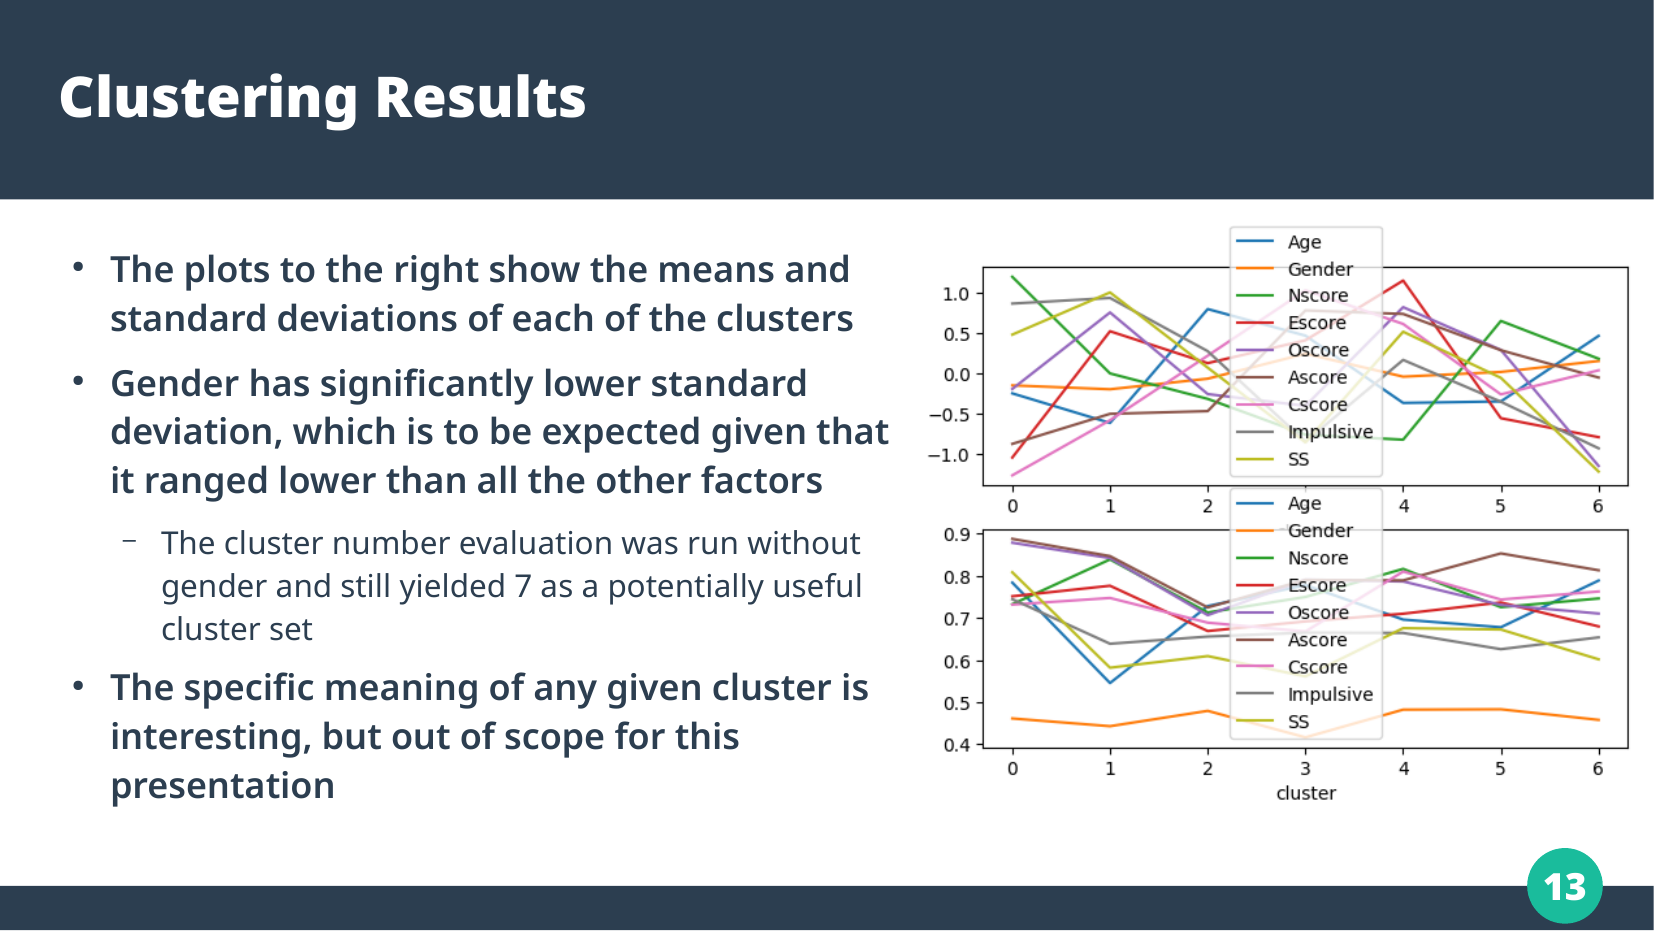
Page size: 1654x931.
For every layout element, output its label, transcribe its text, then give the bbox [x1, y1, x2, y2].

title Clustering Results [59, 37, 1595, 155]
picture [919, 224, 1651, 818]
list The plots to the right show the means and standard deviations of each of the clusters Gender has significantly lower standard deviation, which is to be expected given that it ranged lower than all the other factors The cluster number evaluation was run without gender and still yielded 7 as a potentially useful cluster set The specific meaning of any given cluster is interesting, but out of scope for this presentation [59, 243, 901, 863]
